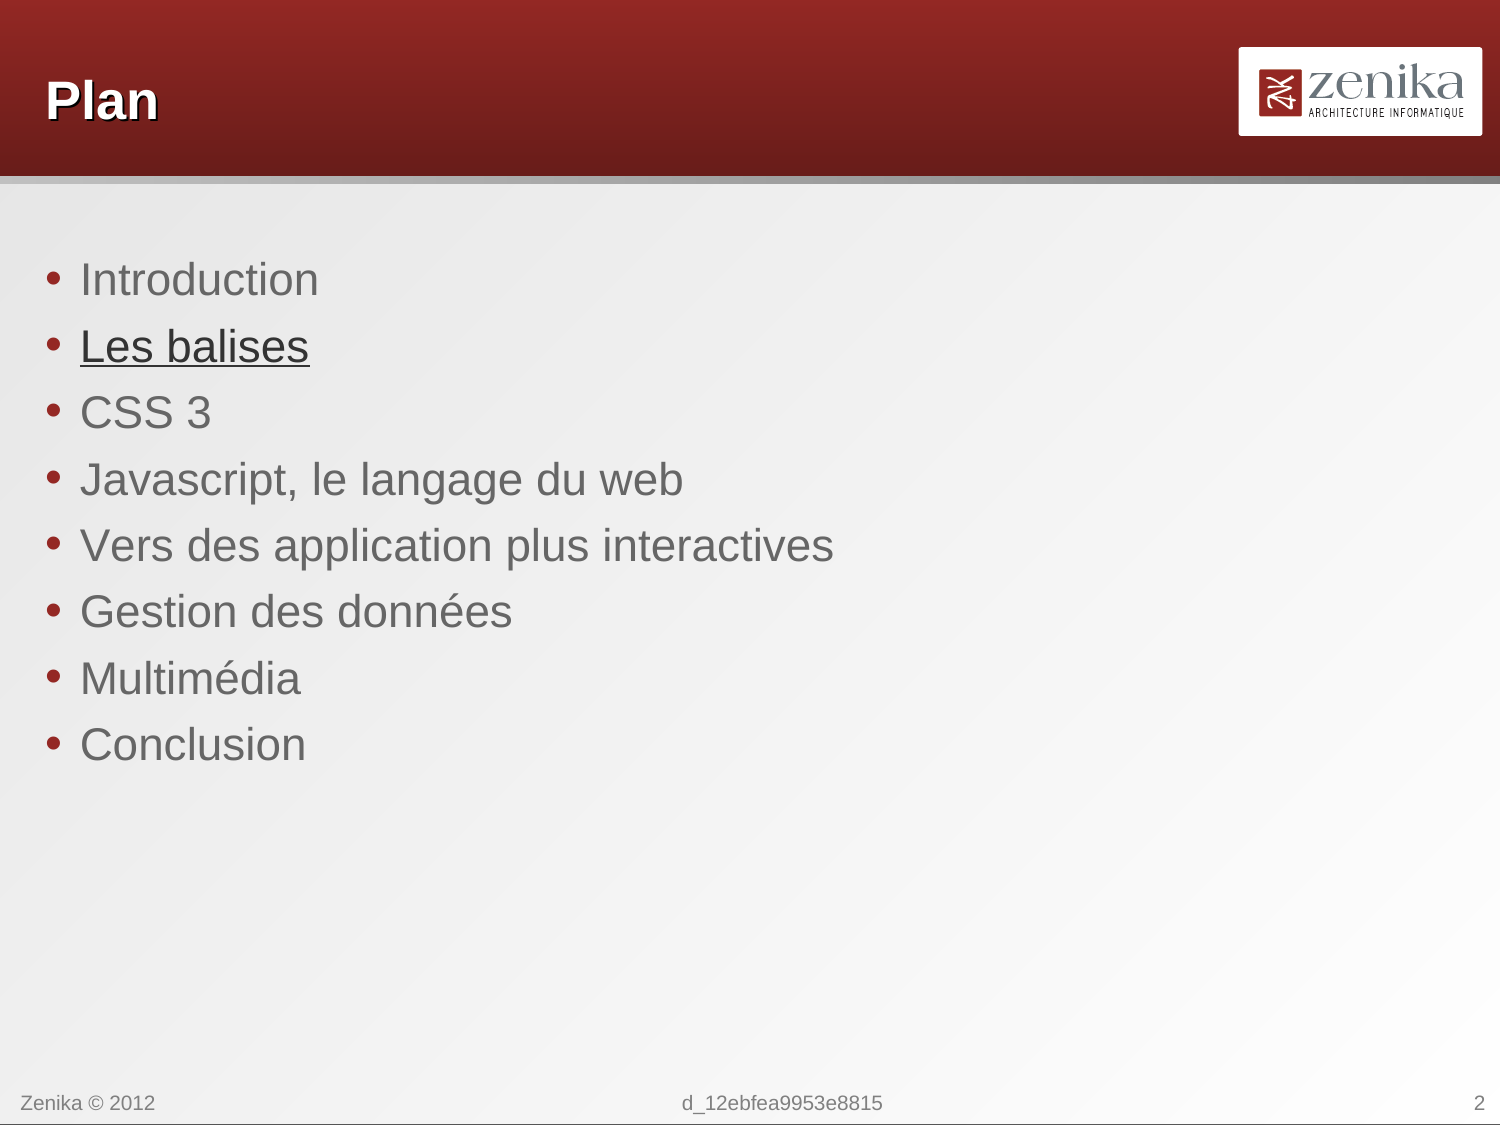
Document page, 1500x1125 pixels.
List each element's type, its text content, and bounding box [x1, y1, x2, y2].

list Introduction Les balises CSS 3 Javascript, le langage du web Vers des application plus interactives Gestion des données Multimédia Conclusion [45, 249, 1385, 1079]
picture [1257, 58, 1464, 125]
title Plan [45, 15, 1155, 180]
